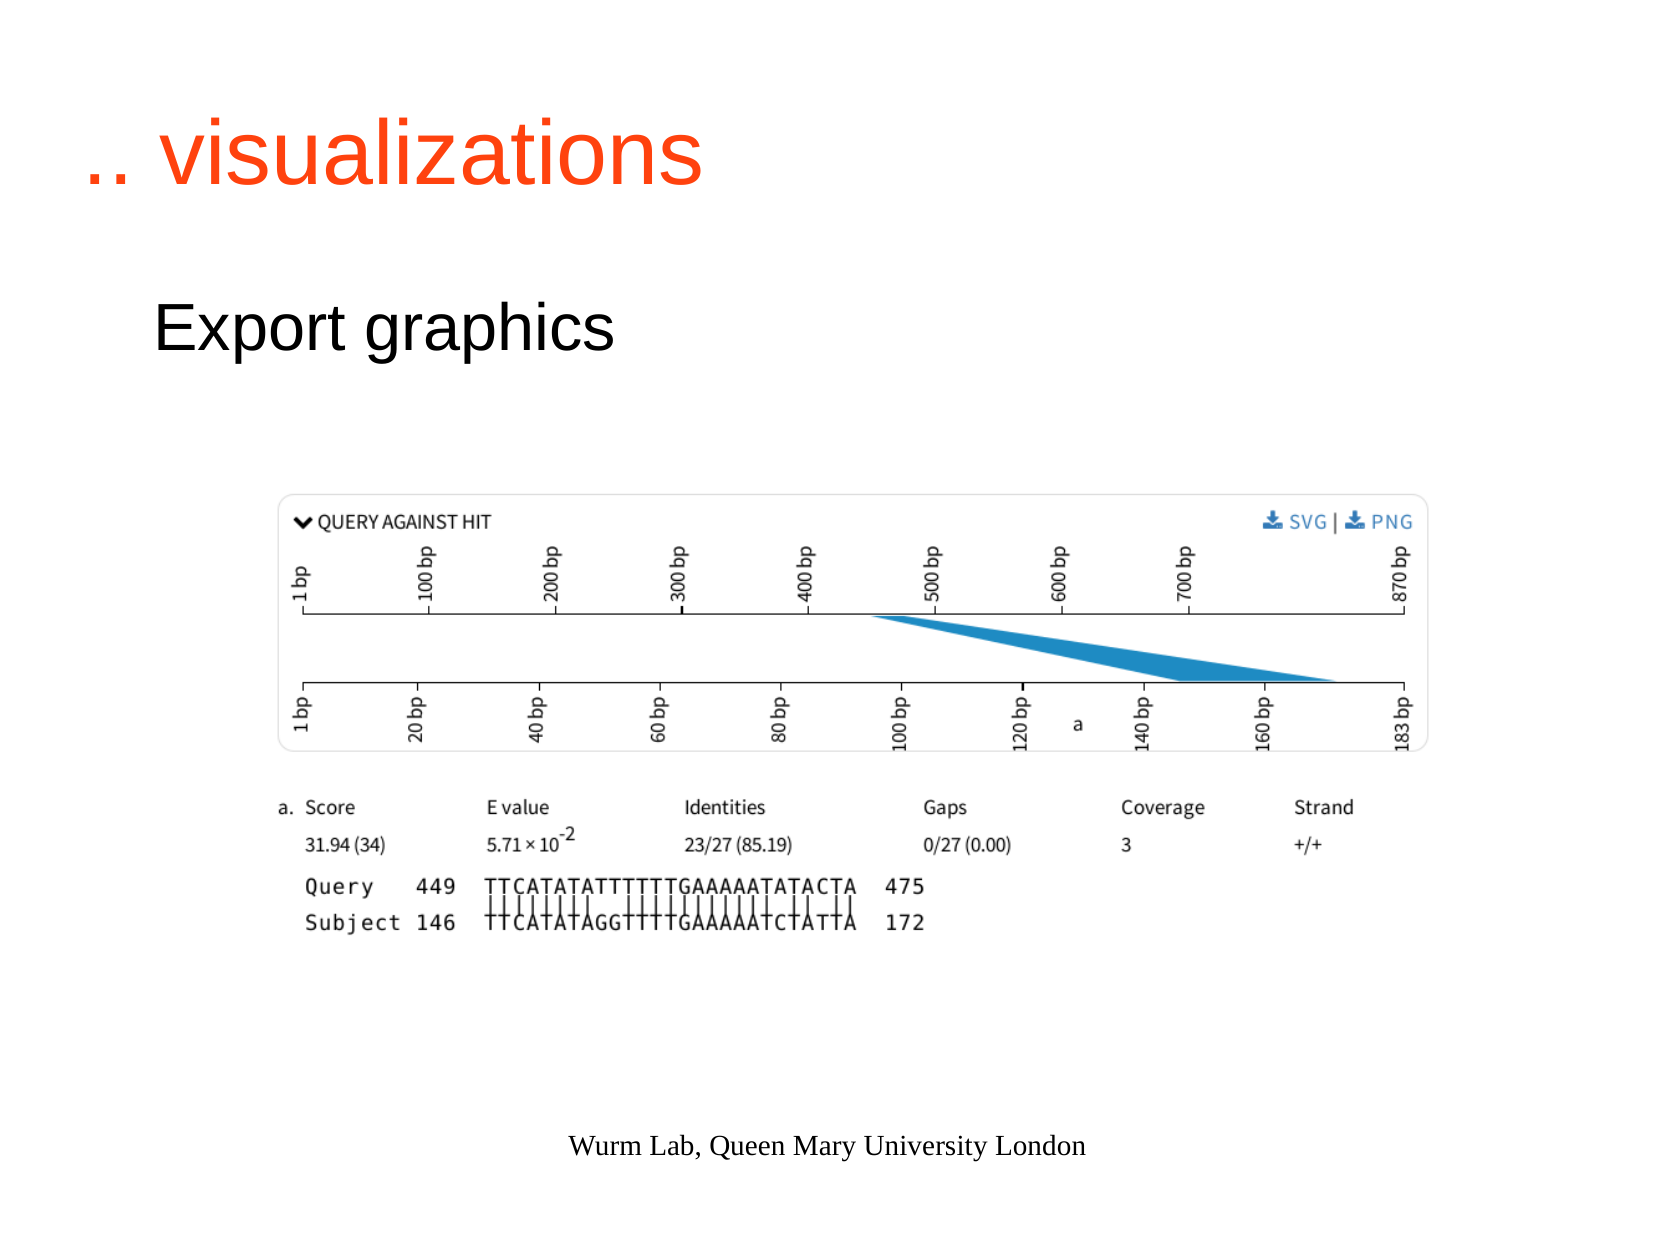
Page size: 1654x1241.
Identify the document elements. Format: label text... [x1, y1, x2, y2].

title .. visualizations [82, 49, 1571, 257]
picture [274, 479, 1441, 965]
list Export graphics [82, 290, 1571, 1010]
